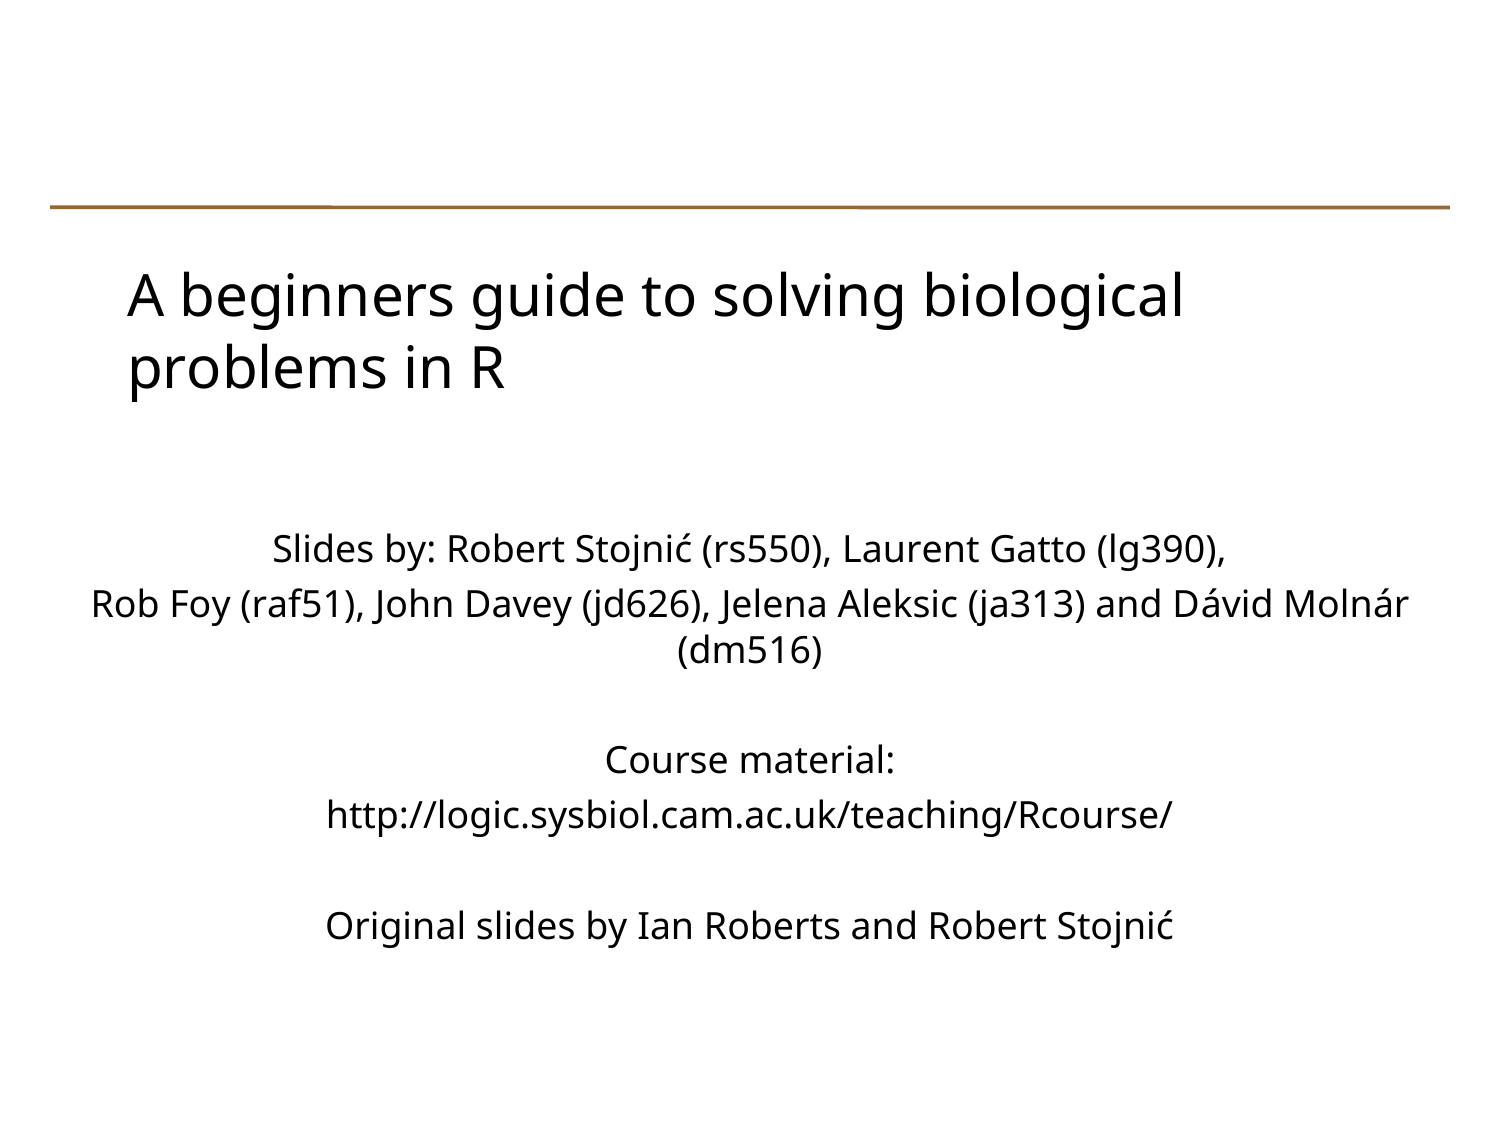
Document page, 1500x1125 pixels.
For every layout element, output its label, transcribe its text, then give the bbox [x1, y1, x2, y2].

text_box A beginners guide to solving biological problems in R [112, 207, 1388, 449]
text_box Slides by: Robert Stojnić (rs550), Laurent Gatto (lg390), Rob Foy (raf51), John Davey (jd626), Jelena Aleksic (ja313) and Dávid Molnár (dm516) Course material: http://logic.sysbiol.cam.ac.uk/teaching/Rcourse/ Original slides by Ian Roberts and Robert Stojnić [85, 523, 1415, 917]
